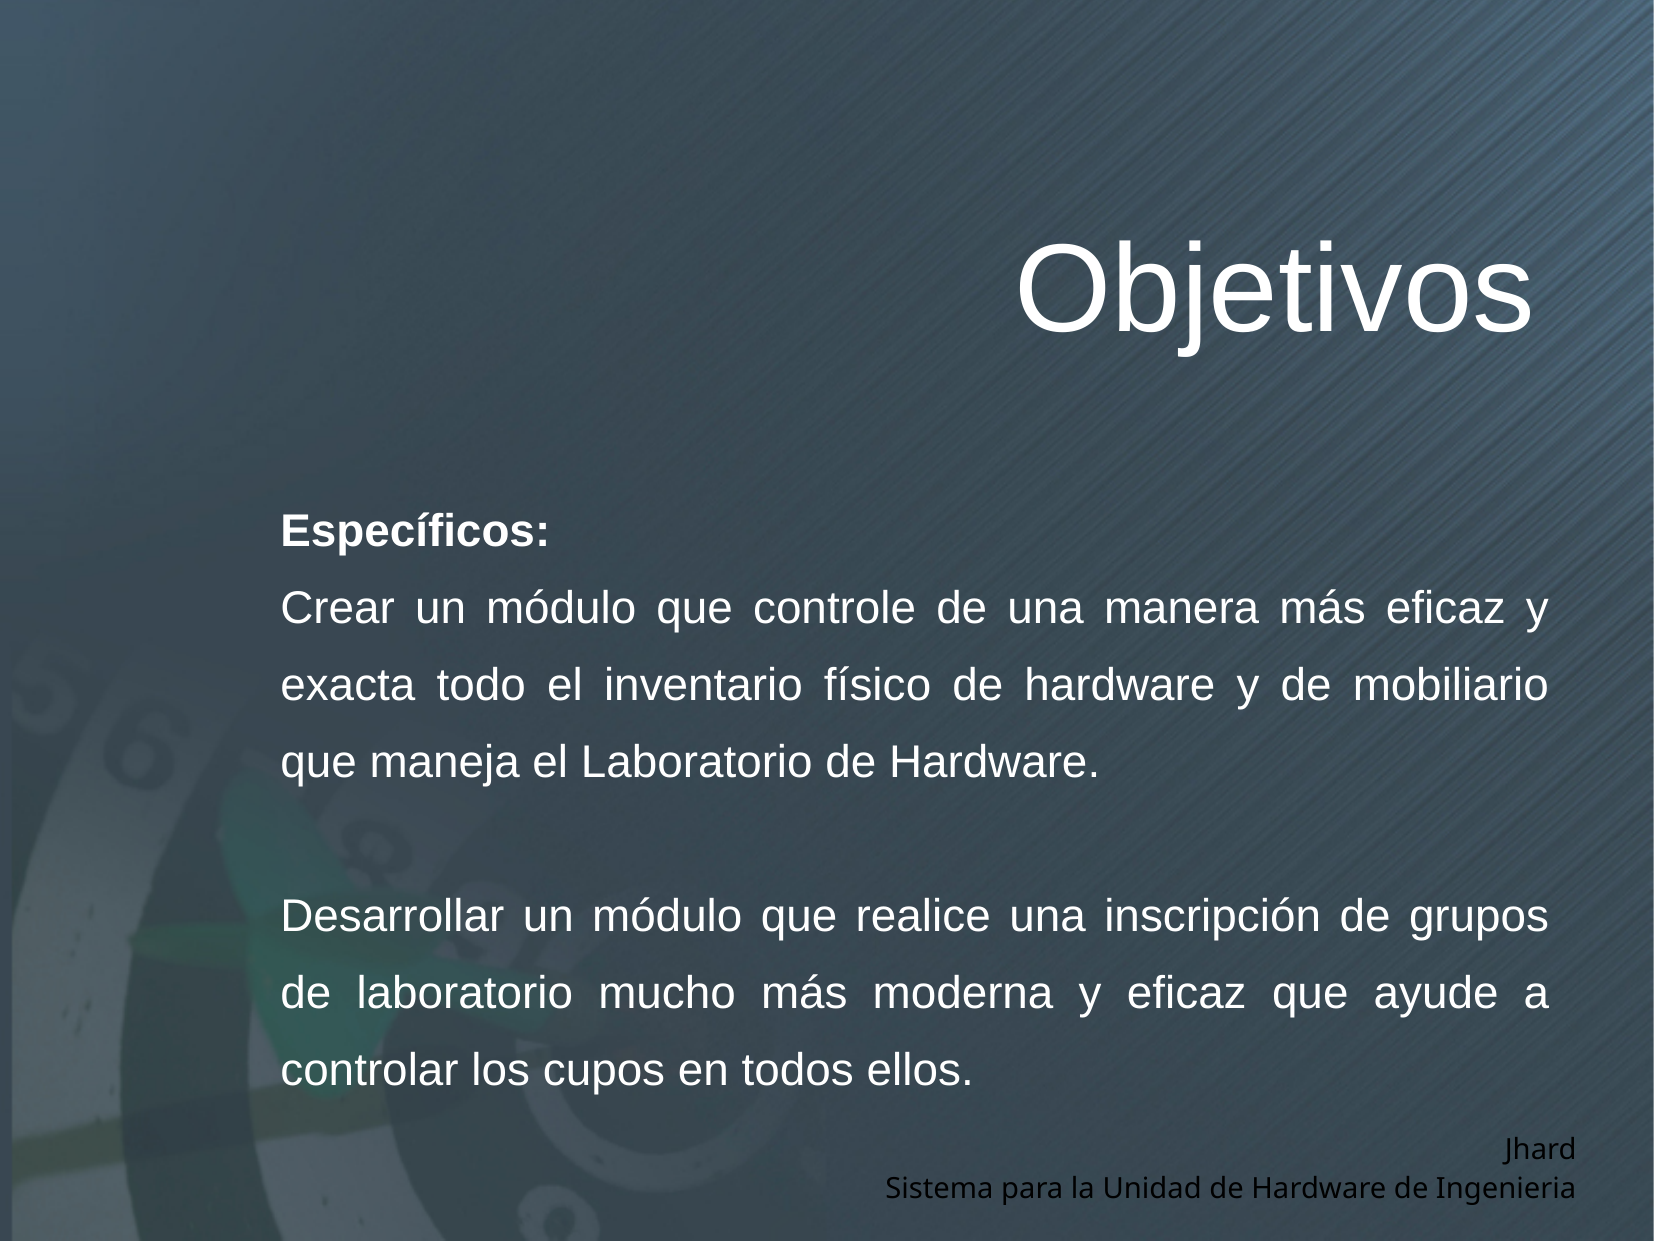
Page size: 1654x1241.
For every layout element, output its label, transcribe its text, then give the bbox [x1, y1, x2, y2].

title Objetivos [584, 191, 1536, 384]
text_box Específicos: Crear un módulo que controle de una manera más eficaz y exacta todo el inventario físico de hardware y de mobiliario que maneja el Laboratorio de Hardware. Desarrollar un módulo que realice una inscripción de grupos de laboratorio mucho más moderna y eficaz que ayude a controlar los cupos en todos ellos. [265, 472, 1565, 1152]
picture [0, 0, 1654, 1241]
